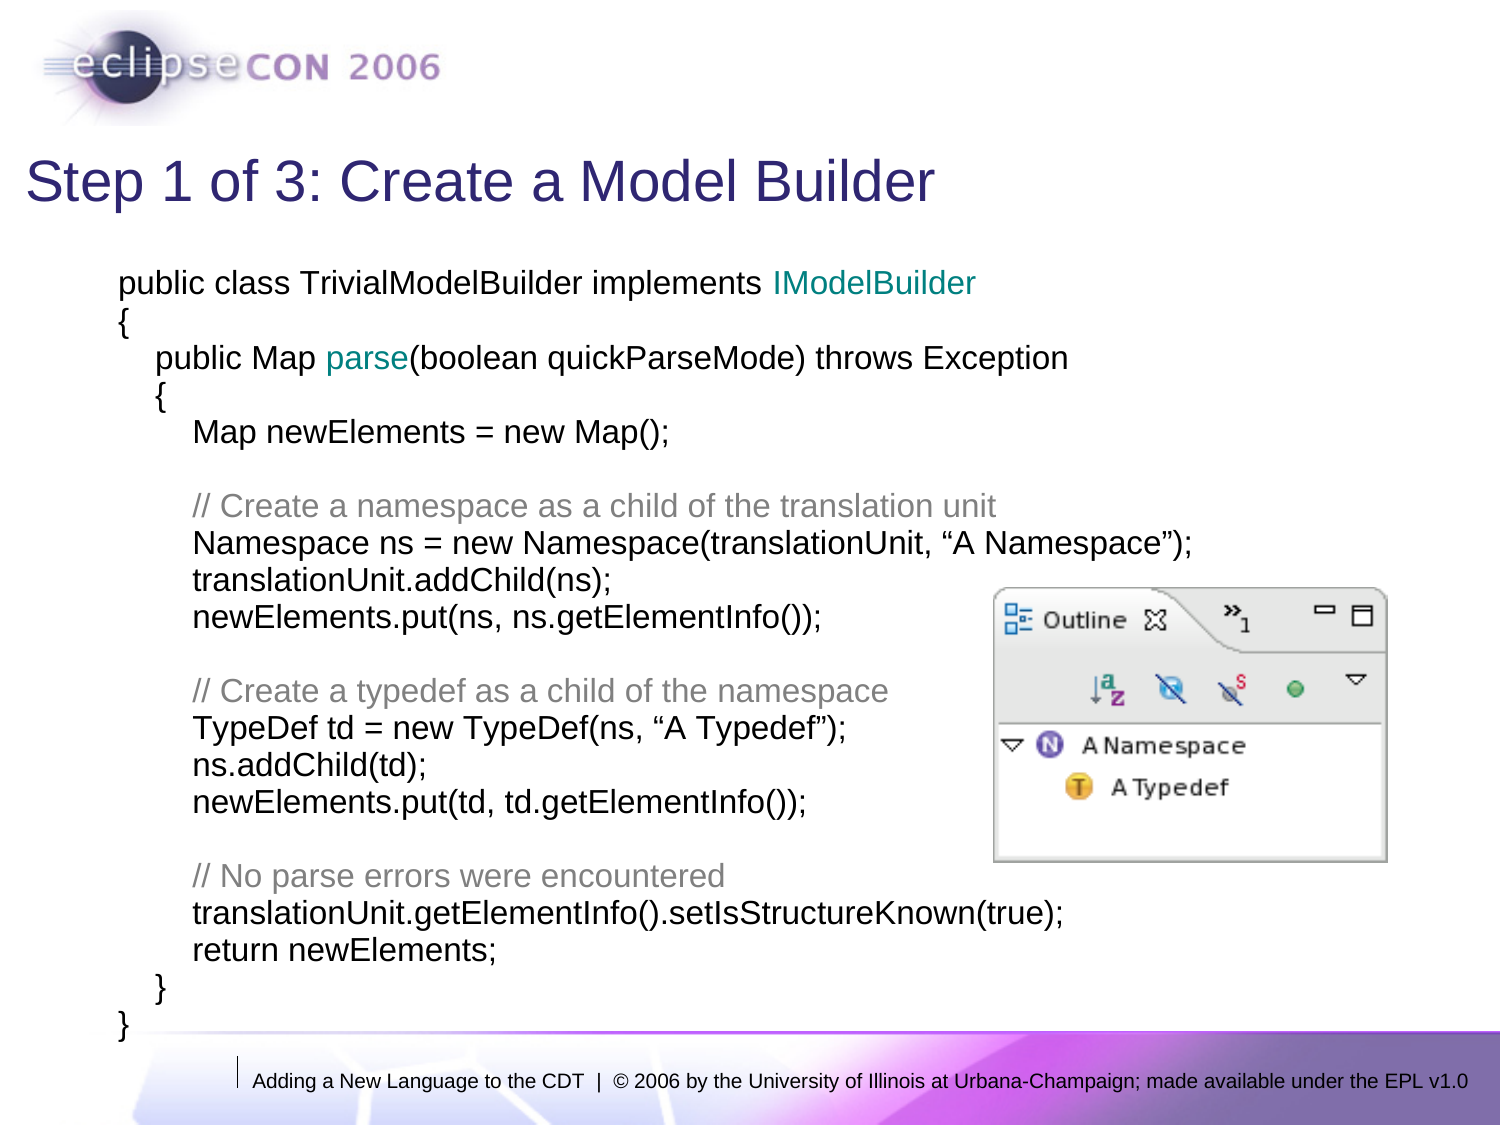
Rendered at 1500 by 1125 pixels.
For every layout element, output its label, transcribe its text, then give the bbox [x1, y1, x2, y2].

title Step 1 of 3: Create a Model Builder [25, 142, 1378, 225]
picture [993, 587, 1388, 863]
picture [31, 10, 1040, 126]
subtitle public class TrivialModelBuilder implements IModelBuilder { public Map parse(boolean quickParseMode) throws Exception { Map newElements = new Map(); // Create a namespace as a child of the translation unit Namespace ns = new Namespace(translationUnit, “A Namespace”); translationUnit.addChild(ns); newElements.put(ns, ns.getElementInfo()); // Create a typedef as a child of the namespace TypeDef td = new TypeDef(ns, “A Typedef”); ns.addChild(td); newElements.put(td, td.getElementInfo()); // No parse errors were encountered translationUnit.getElementInfo().setIsStructureKnown(true); return newElements; } } [118, 262, 1388, 1046]
picture [0, 1031, 1500, 1125]
